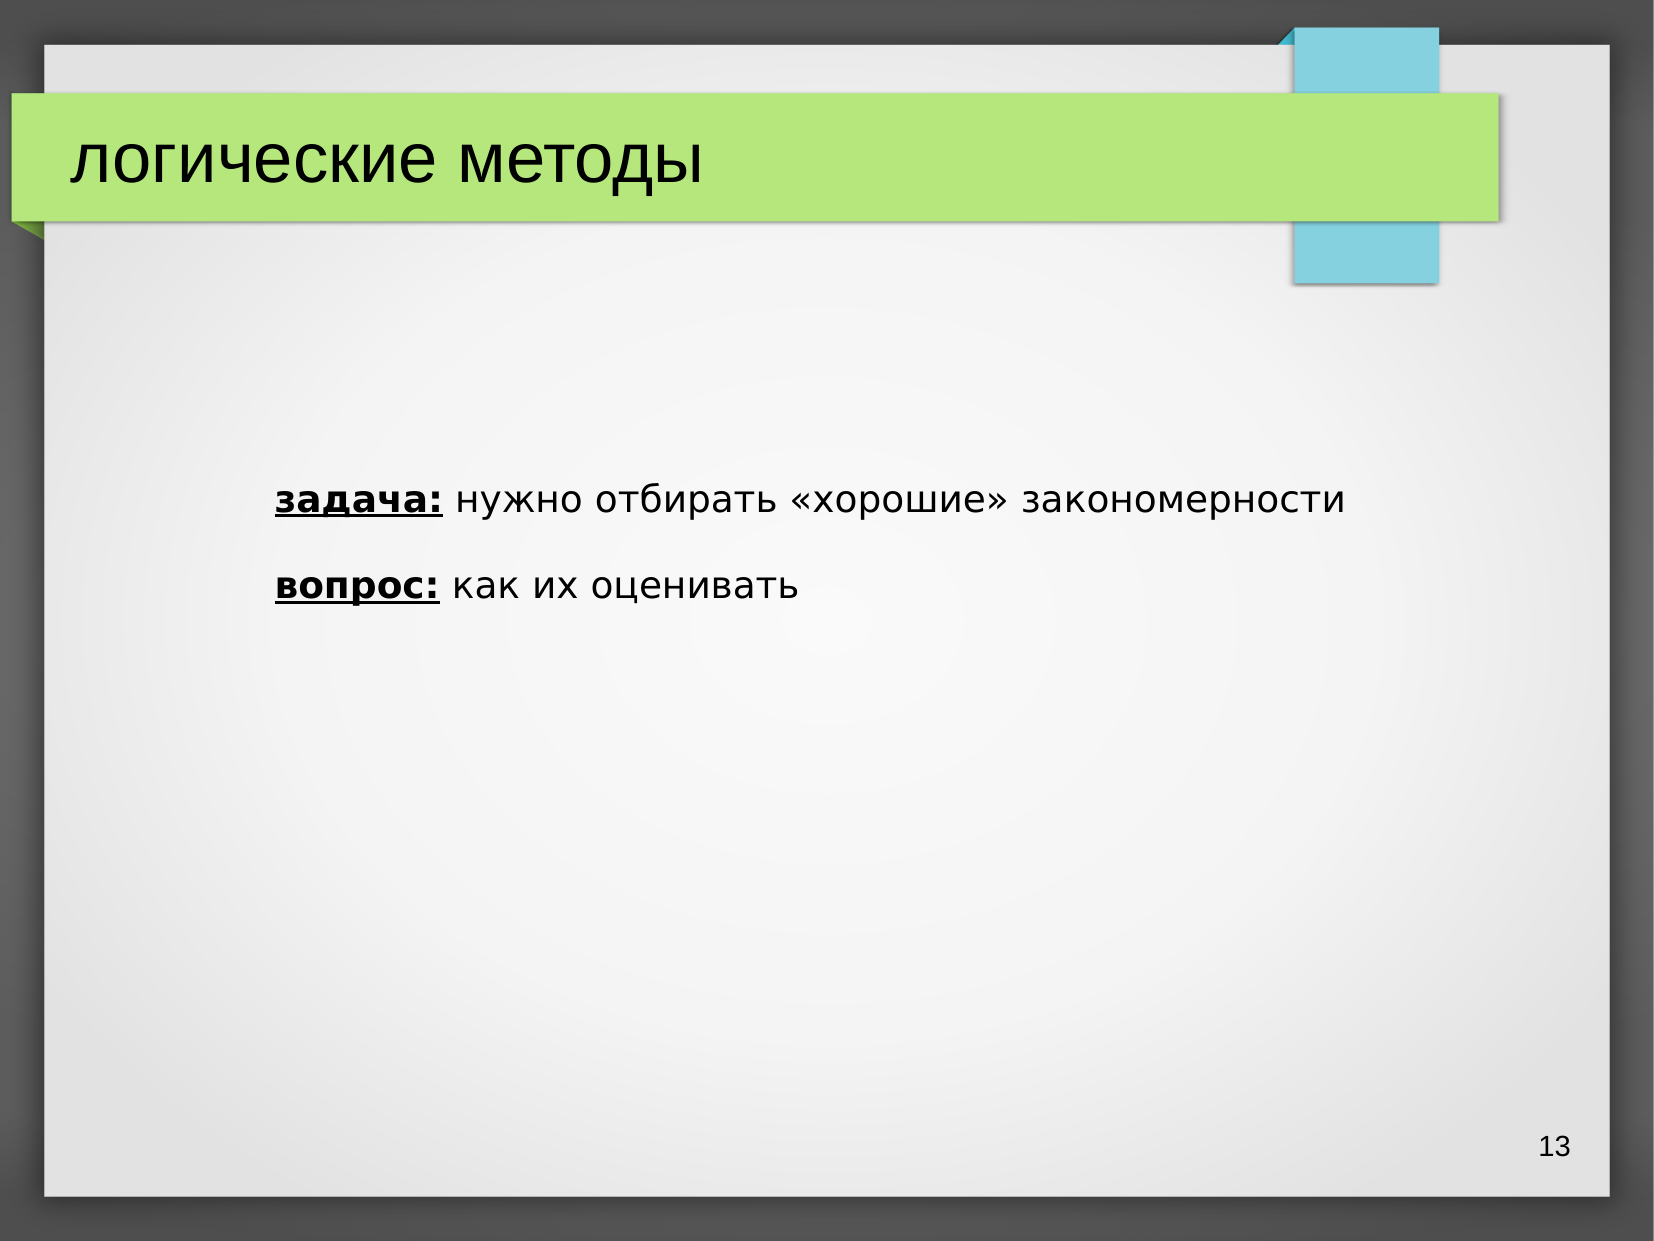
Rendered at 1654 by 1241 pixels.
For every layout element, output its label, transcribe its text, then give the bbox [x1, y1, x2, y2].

title логические методы [70, 118, 1205, 199]
picture [0, 0, 1654, 1241]
text_box задача: нужно отбирать «хорошие» закономерности вопрос: как их оценивать [259, 469, 1394, 667]
